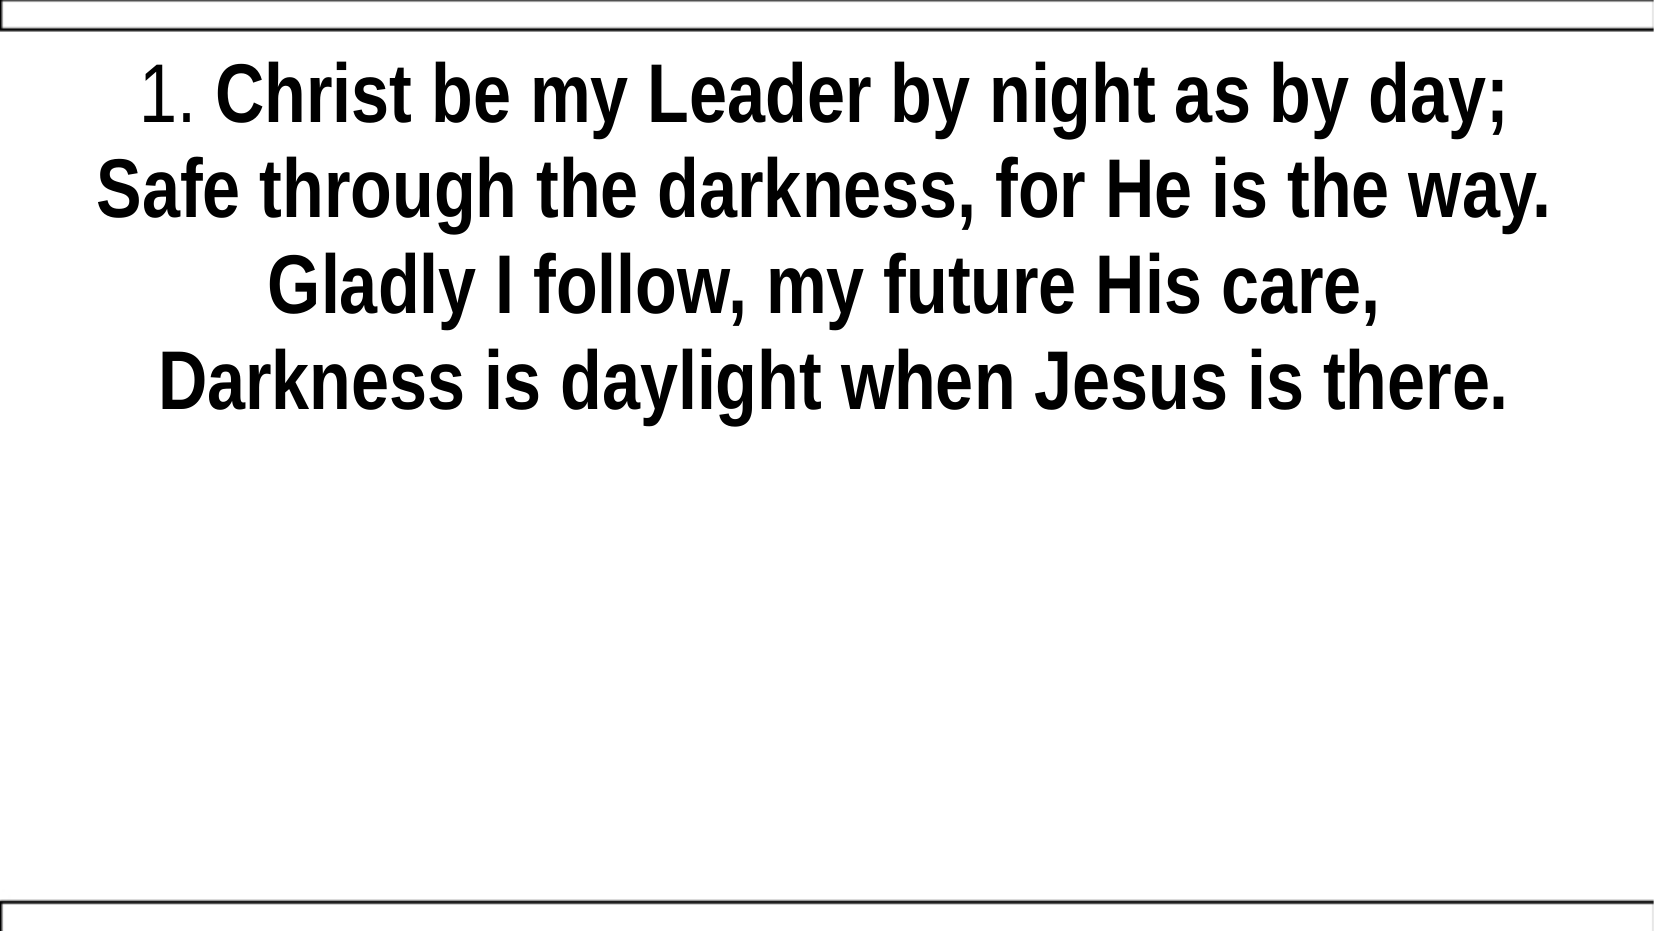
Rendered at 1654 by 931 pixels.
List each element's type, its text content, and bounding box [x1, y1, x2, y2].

text_box 1. Christ be my Leader by night as by day; Safe through the darkness, for He is the way. Gladly I follow, my future His care, Darkness is daylight when Jesus is there. [75, 36, 1576, 443]
picture [0, 0, 1654, 931]
